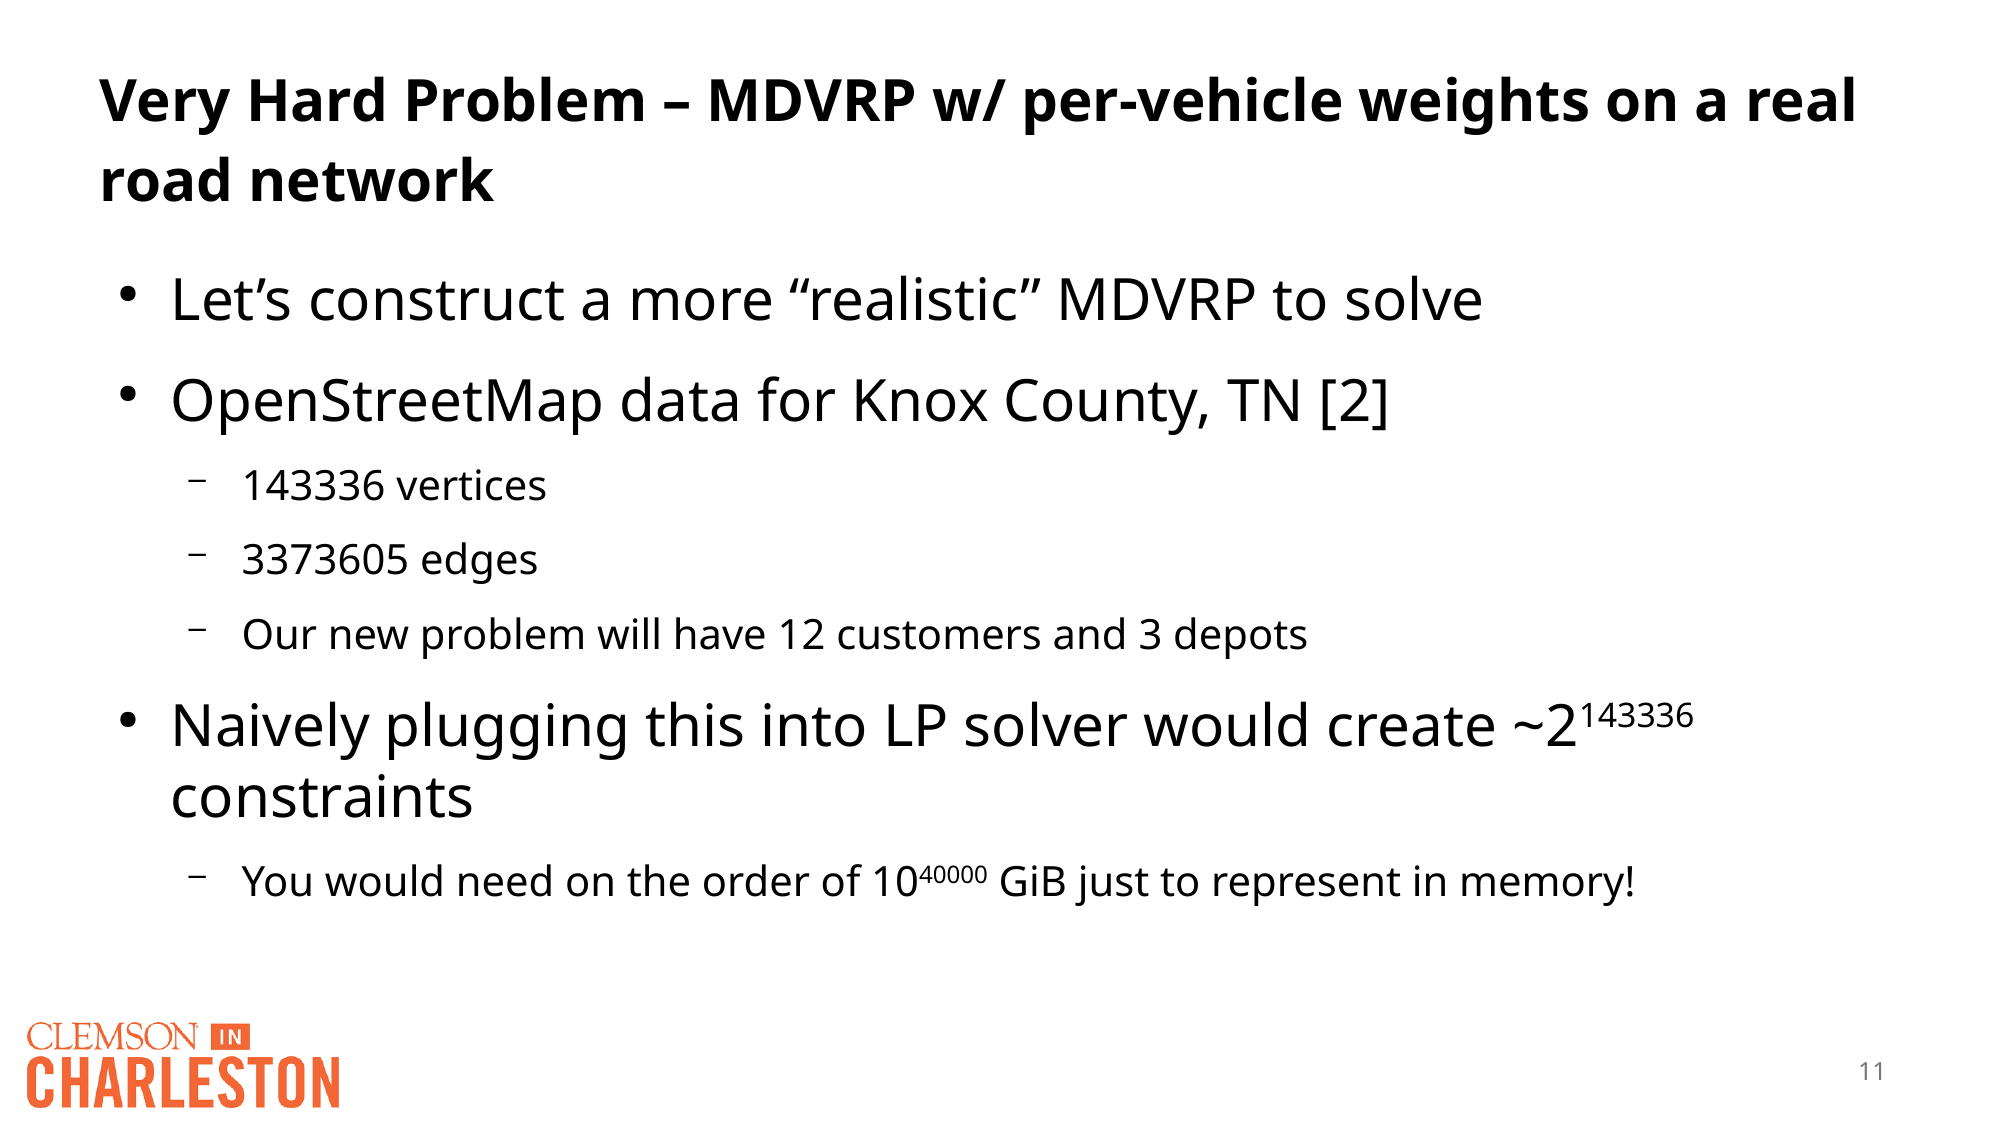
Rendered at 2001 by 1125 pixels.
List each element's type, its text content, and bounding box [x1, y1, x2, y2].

list Let’s construct a more “realistic” MDVRP to solve OpenStreetMap data for Knox County, TN [2] 143336 vertices 3373605 edges Our new problem will have 12 customers and 3 depots Naively plugging this into LP solver would create ~2143336 constraints You would need on the order of 1040000 GiB just to represent in memory! [99, 263, 1900, 916]
picture [27, 1022, 339, 1108]
title Very Hard Problem – MDVRP w/ per-vehicle weights on a real road network [99, 44, 1900, 233]
